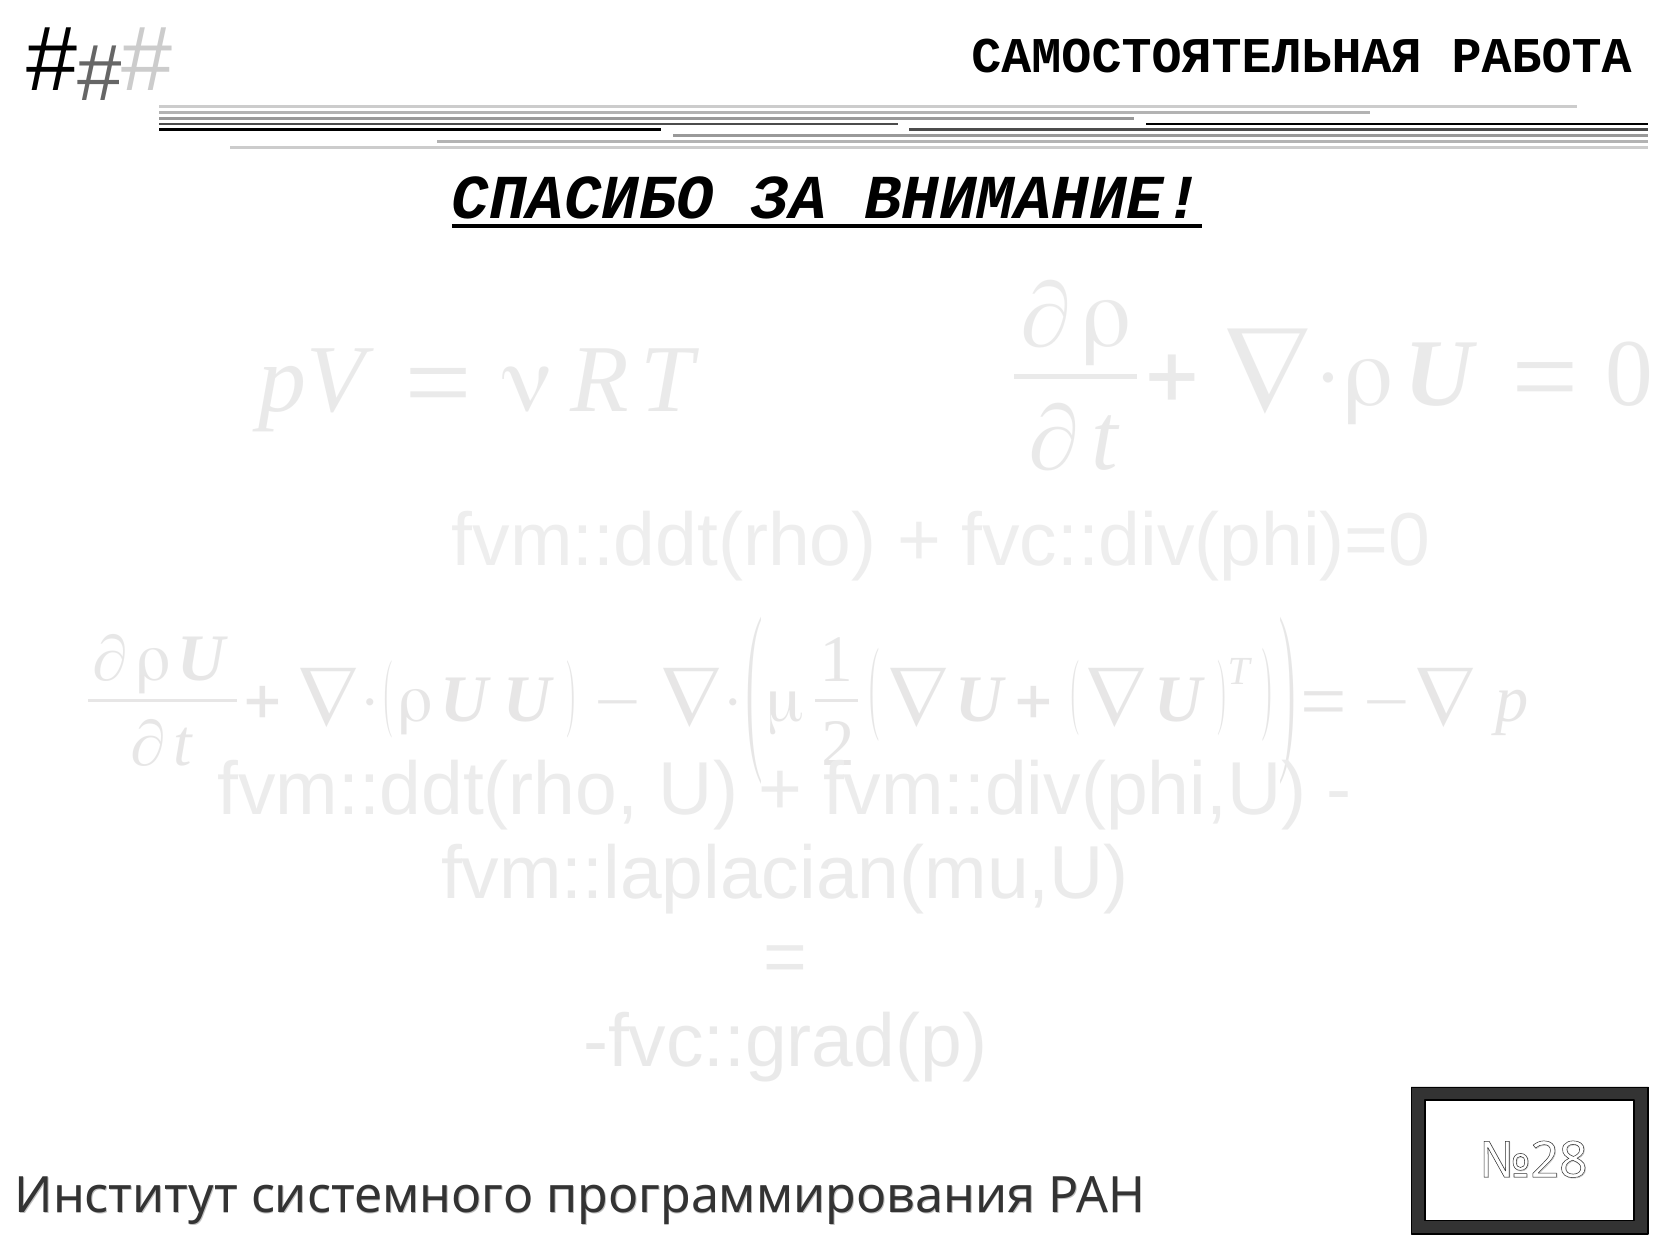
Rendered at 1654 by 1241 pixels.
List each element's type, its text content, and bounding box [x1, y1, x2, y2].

title СПАСИБО ЗА ВНИМАНИЕ! [0, 147, 1654, 257]
